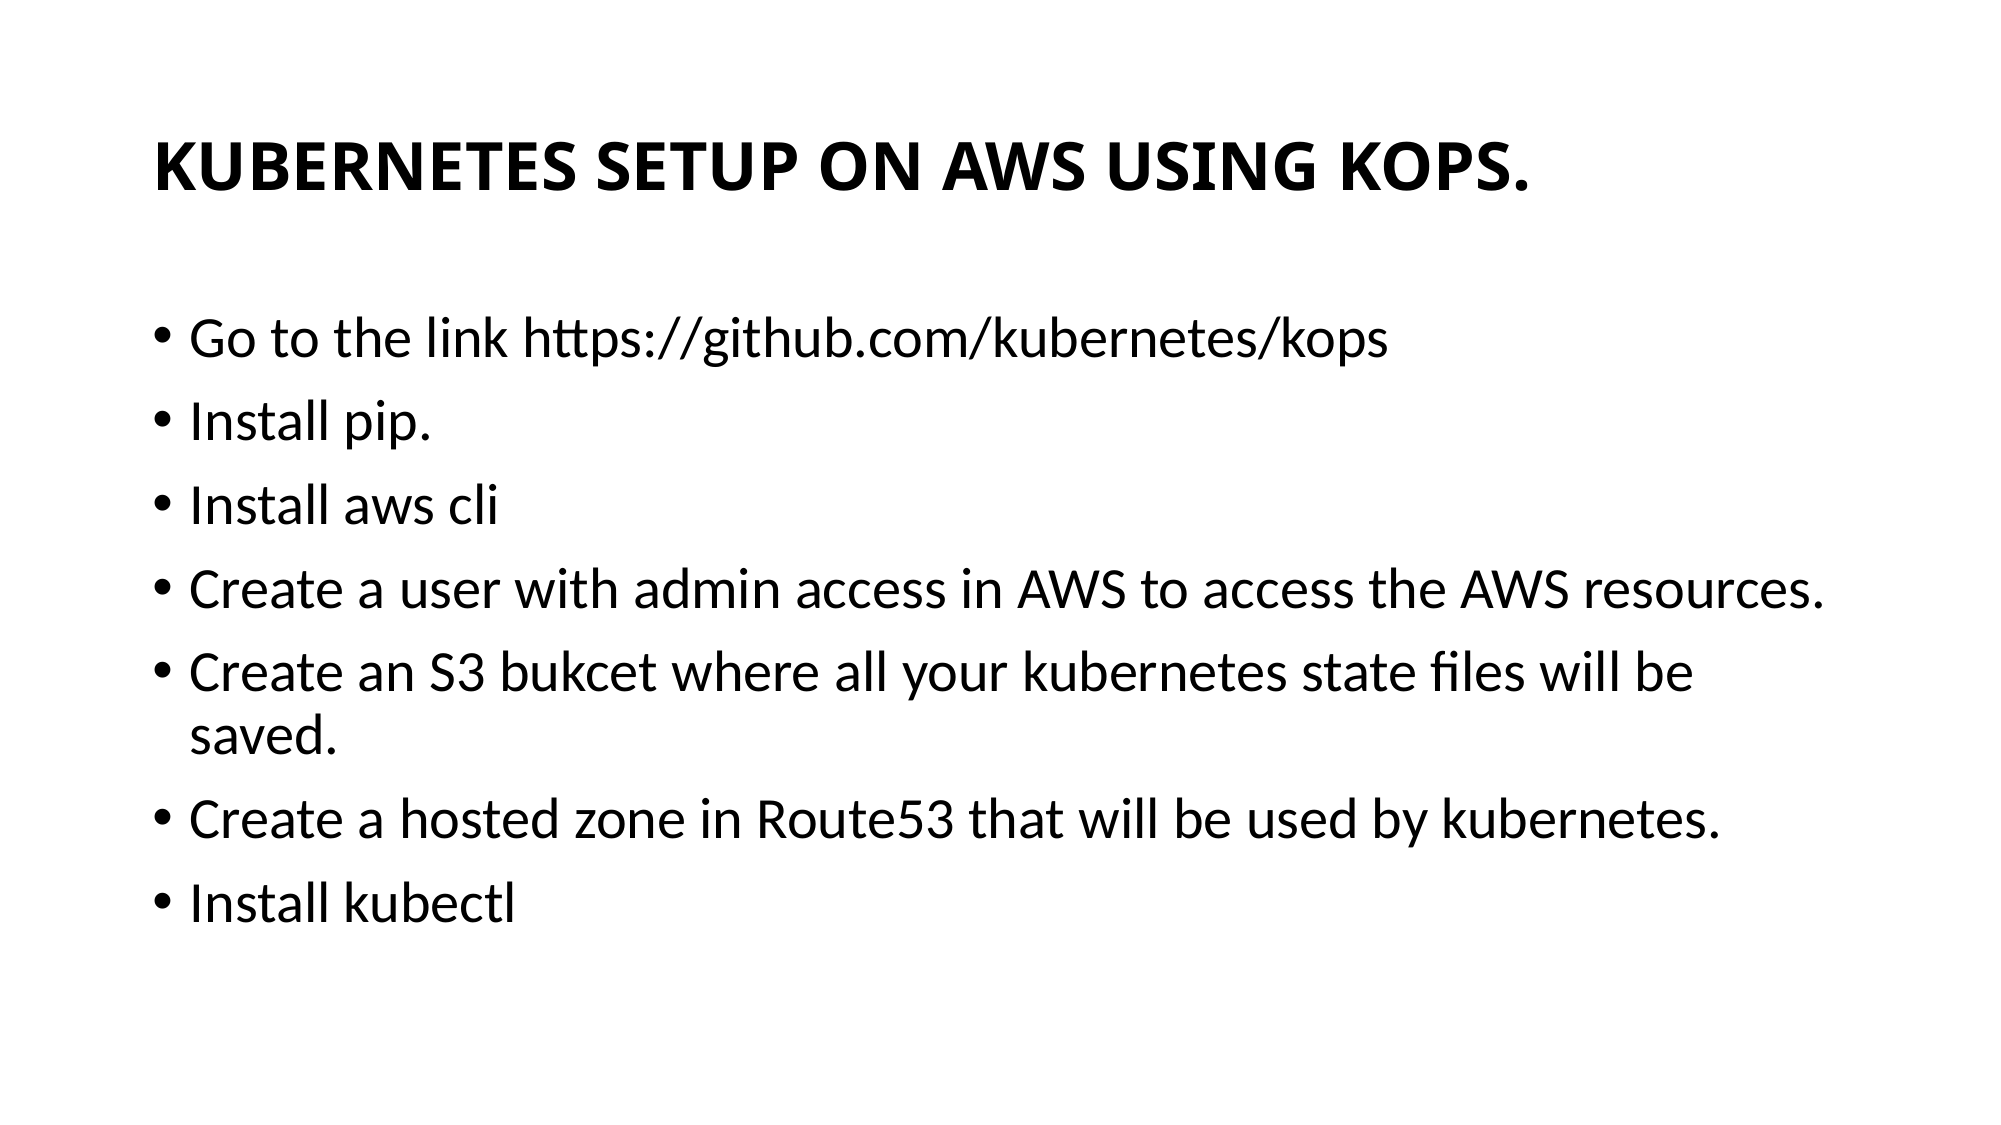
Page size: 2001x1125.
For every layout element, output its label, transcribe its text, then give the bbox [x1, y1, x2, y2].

list Go to the link https://github.com/kubernetes/kops Install pip. Install aws cli Create a user with admin access in AWS to access the AWS resources. Create an S3 bukcet where all your kubernetes state files will be saved. Create a hosted zone in Route53 that will be used by kubernetes. Install kubectl [137, 299, 1863, 1014]
title KUBERNETES SETUP ON AWS USING KOPS. [137, 59, 1863, 278]
